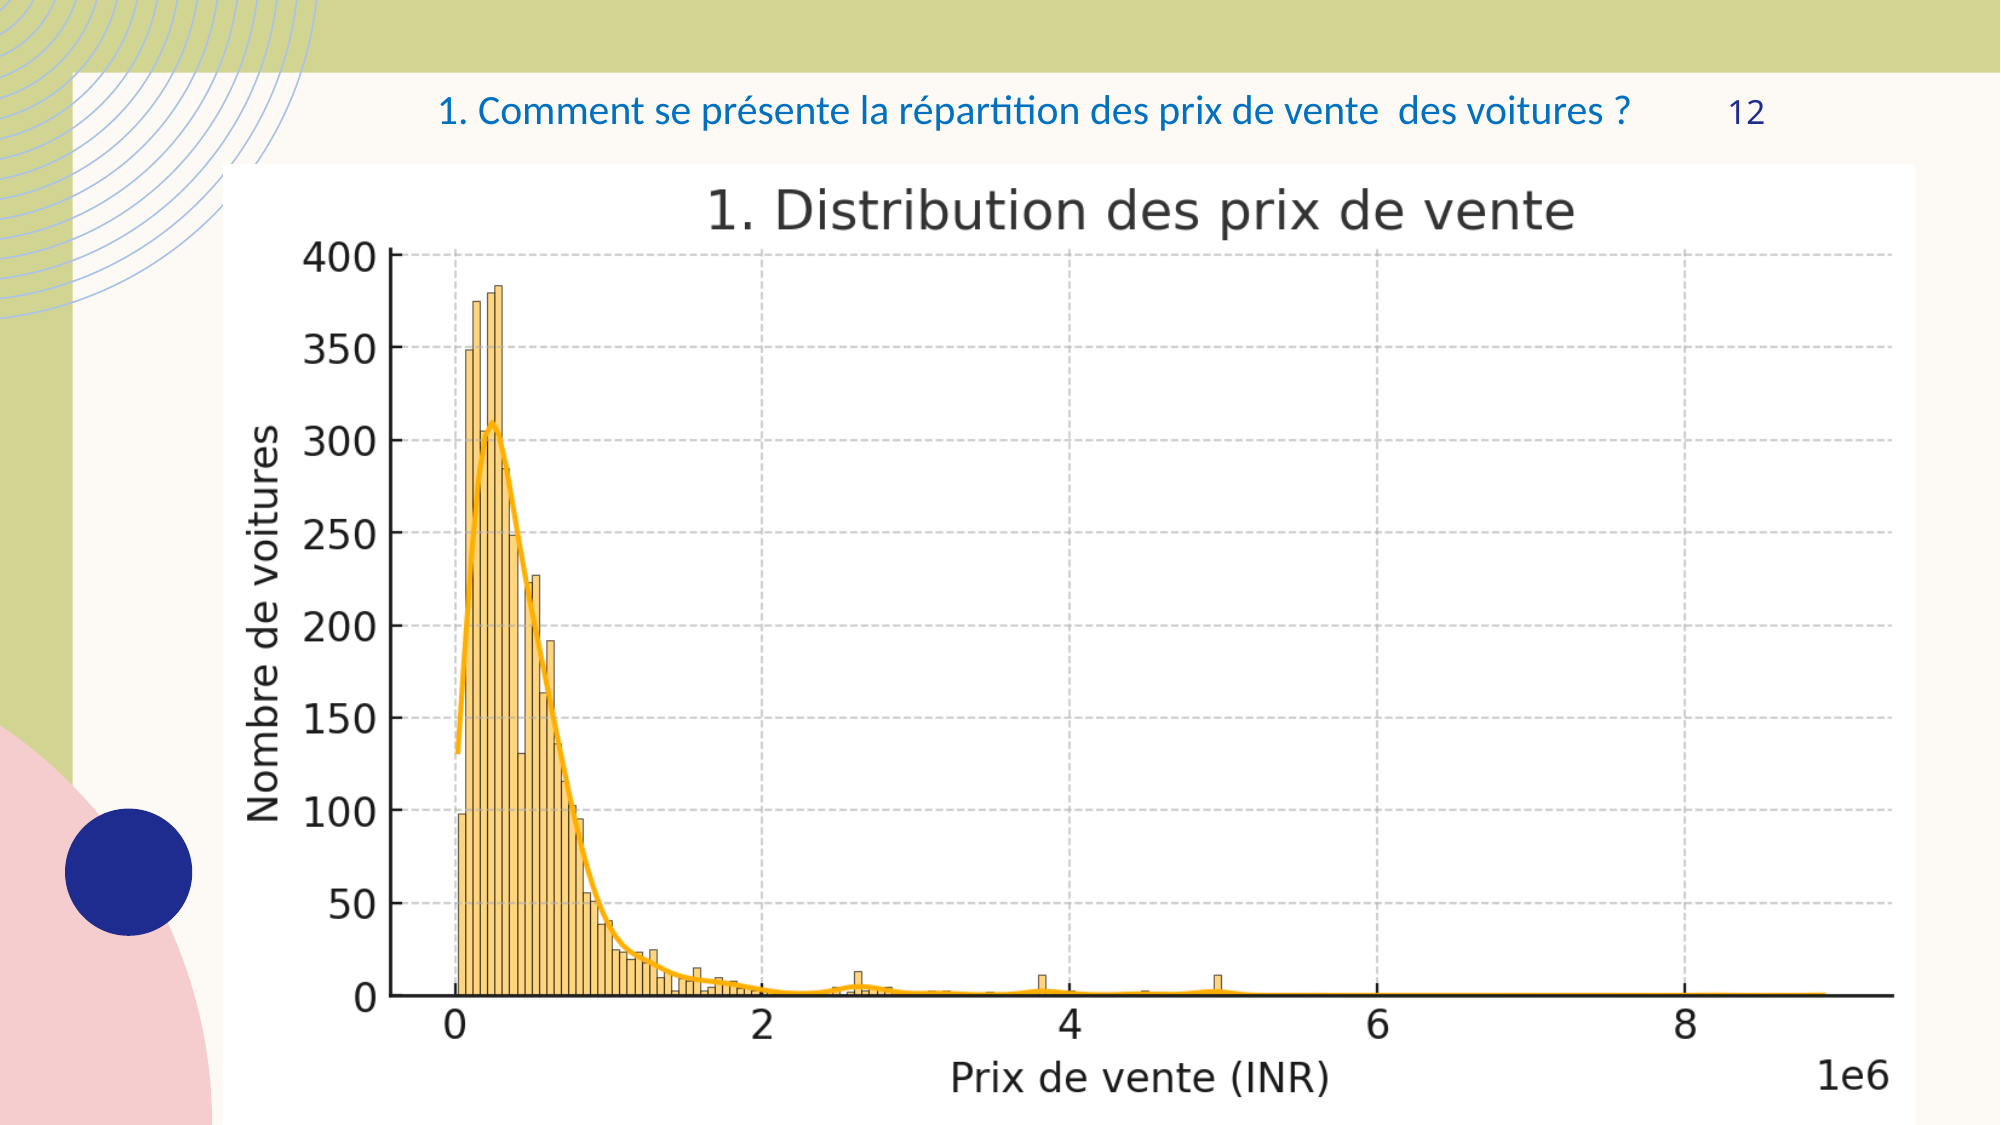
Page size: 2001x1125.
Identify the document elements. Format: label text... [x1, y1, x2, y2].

text_box 1. Comment se présente la répartition des prix de vente des voitures ? [421, 75, 1713, 141]
picture [223, 164, 1915, 1125]
text_box [1712, 75, 1875, 153]
